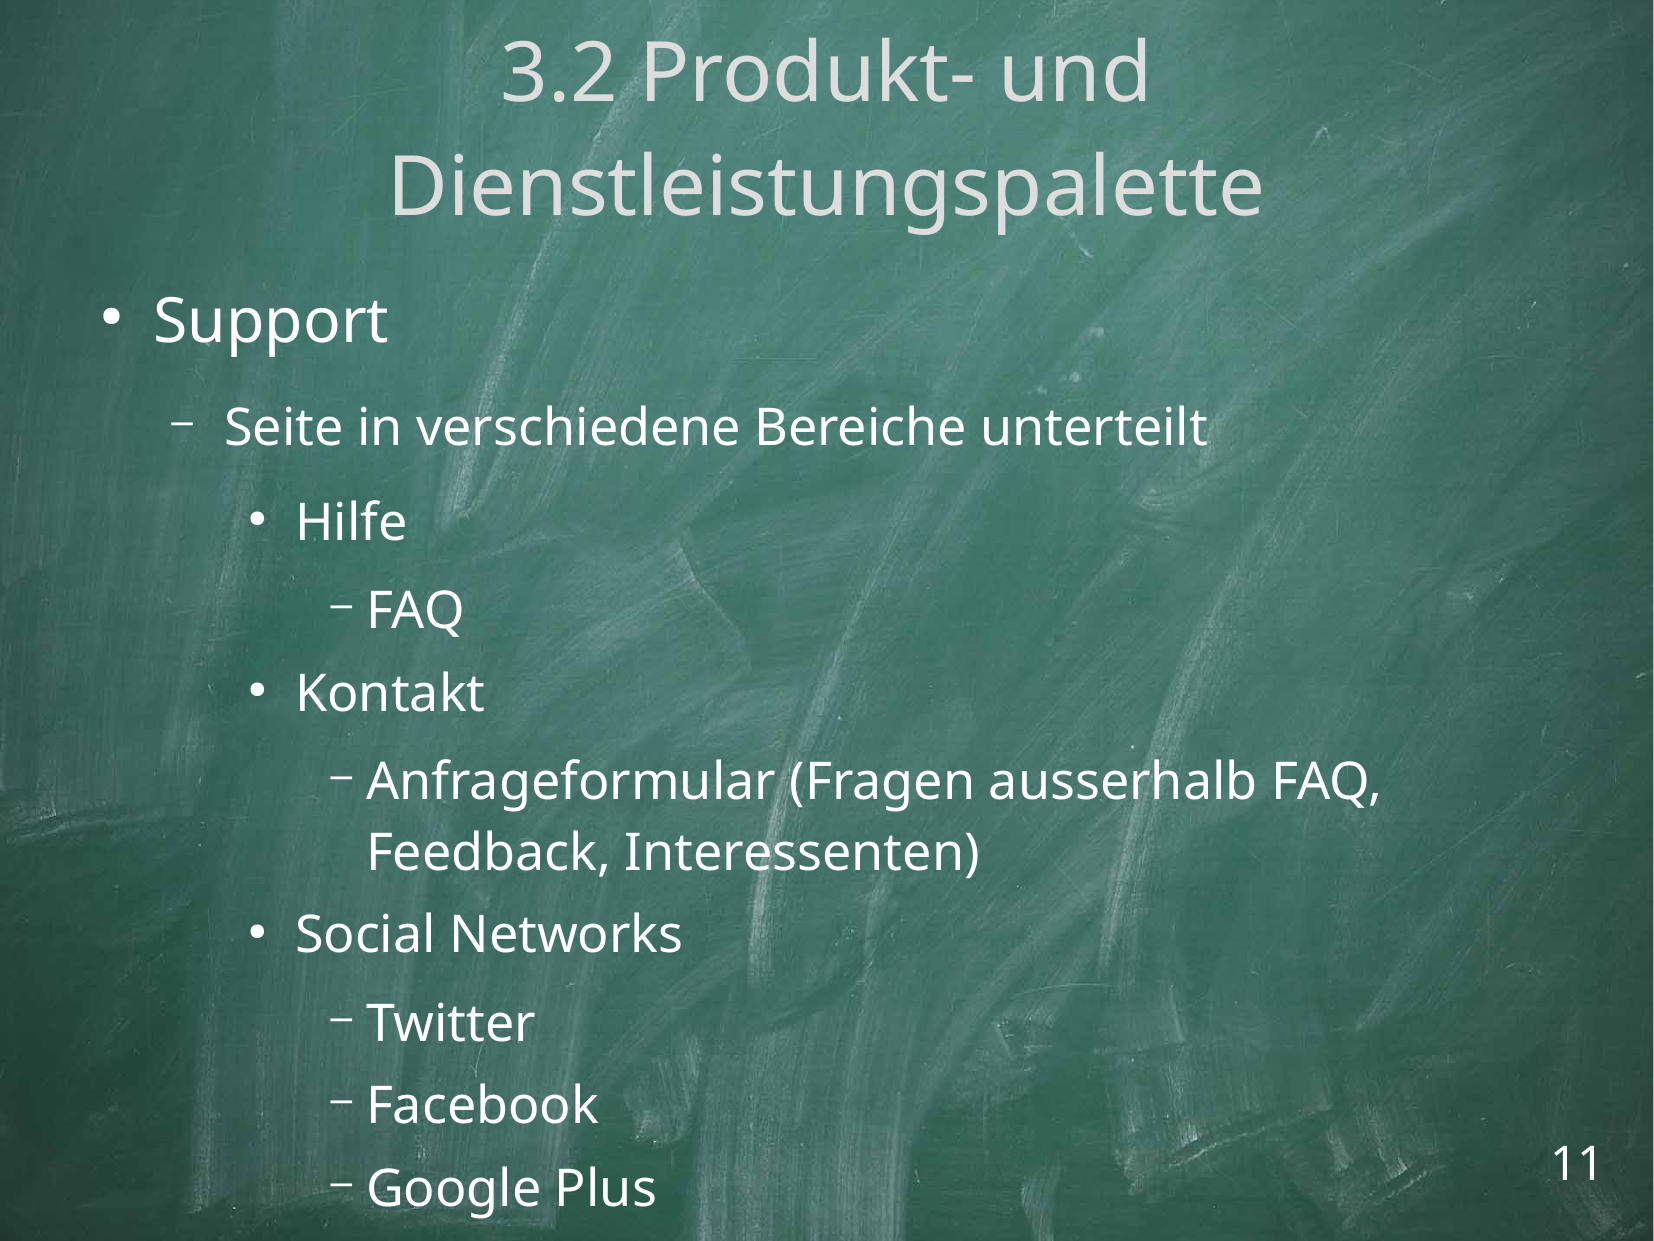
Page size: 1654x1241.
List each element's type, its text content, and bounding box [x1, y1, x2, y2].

picture [0, 0, 1654, 1241]
text_box 11 [1535, 1122, 1654, 1200]
list Support Seite in verschiedene Bereiche unterteilt Hilfe FAQ Kontakt Anfrageformular (Fragen ausserhalb FAQ, Feedback, Interessenten) Social Networks Twitter Facebook Google Plus [82, 275, 1571, 995]
title 3.2 Produkt- und Dienstleistungspalette [330, 17, 1323, 235]
